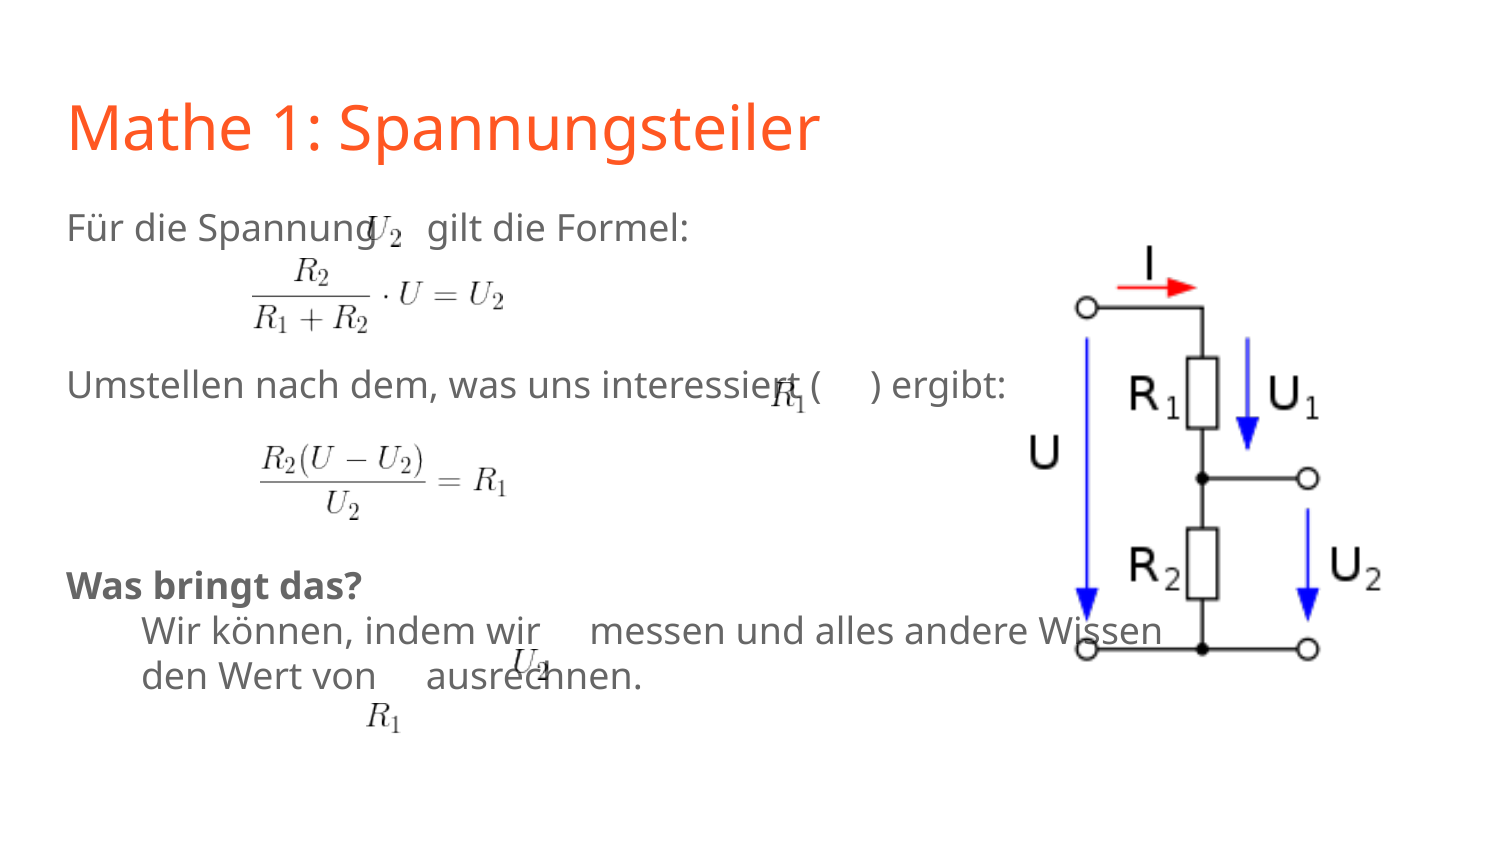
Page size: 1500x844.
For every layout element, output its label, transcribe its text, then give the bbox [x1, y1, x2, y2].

picture [771, 382, 806, 415]
title Mathe 1: Spannungsteiler [51, 72, 1449, 167]
picture [260, 443, 507, 520]
list Für die Spannung gilt die Formel: Umstellen nach dem, was uns interessiert ( ) ergibt: Was bringt das? Wir können, indem wir messen und alles andere Wissen den Wert von ausrechnen. [51, 189, 1449, 750]
picture [947, 228, 1449, 680]
picture [367, 216, 401, 247]
picture [252, 258, 503, 335]
picture [514, 649, 548, 680]
picture [366, 703, 401, 735]
